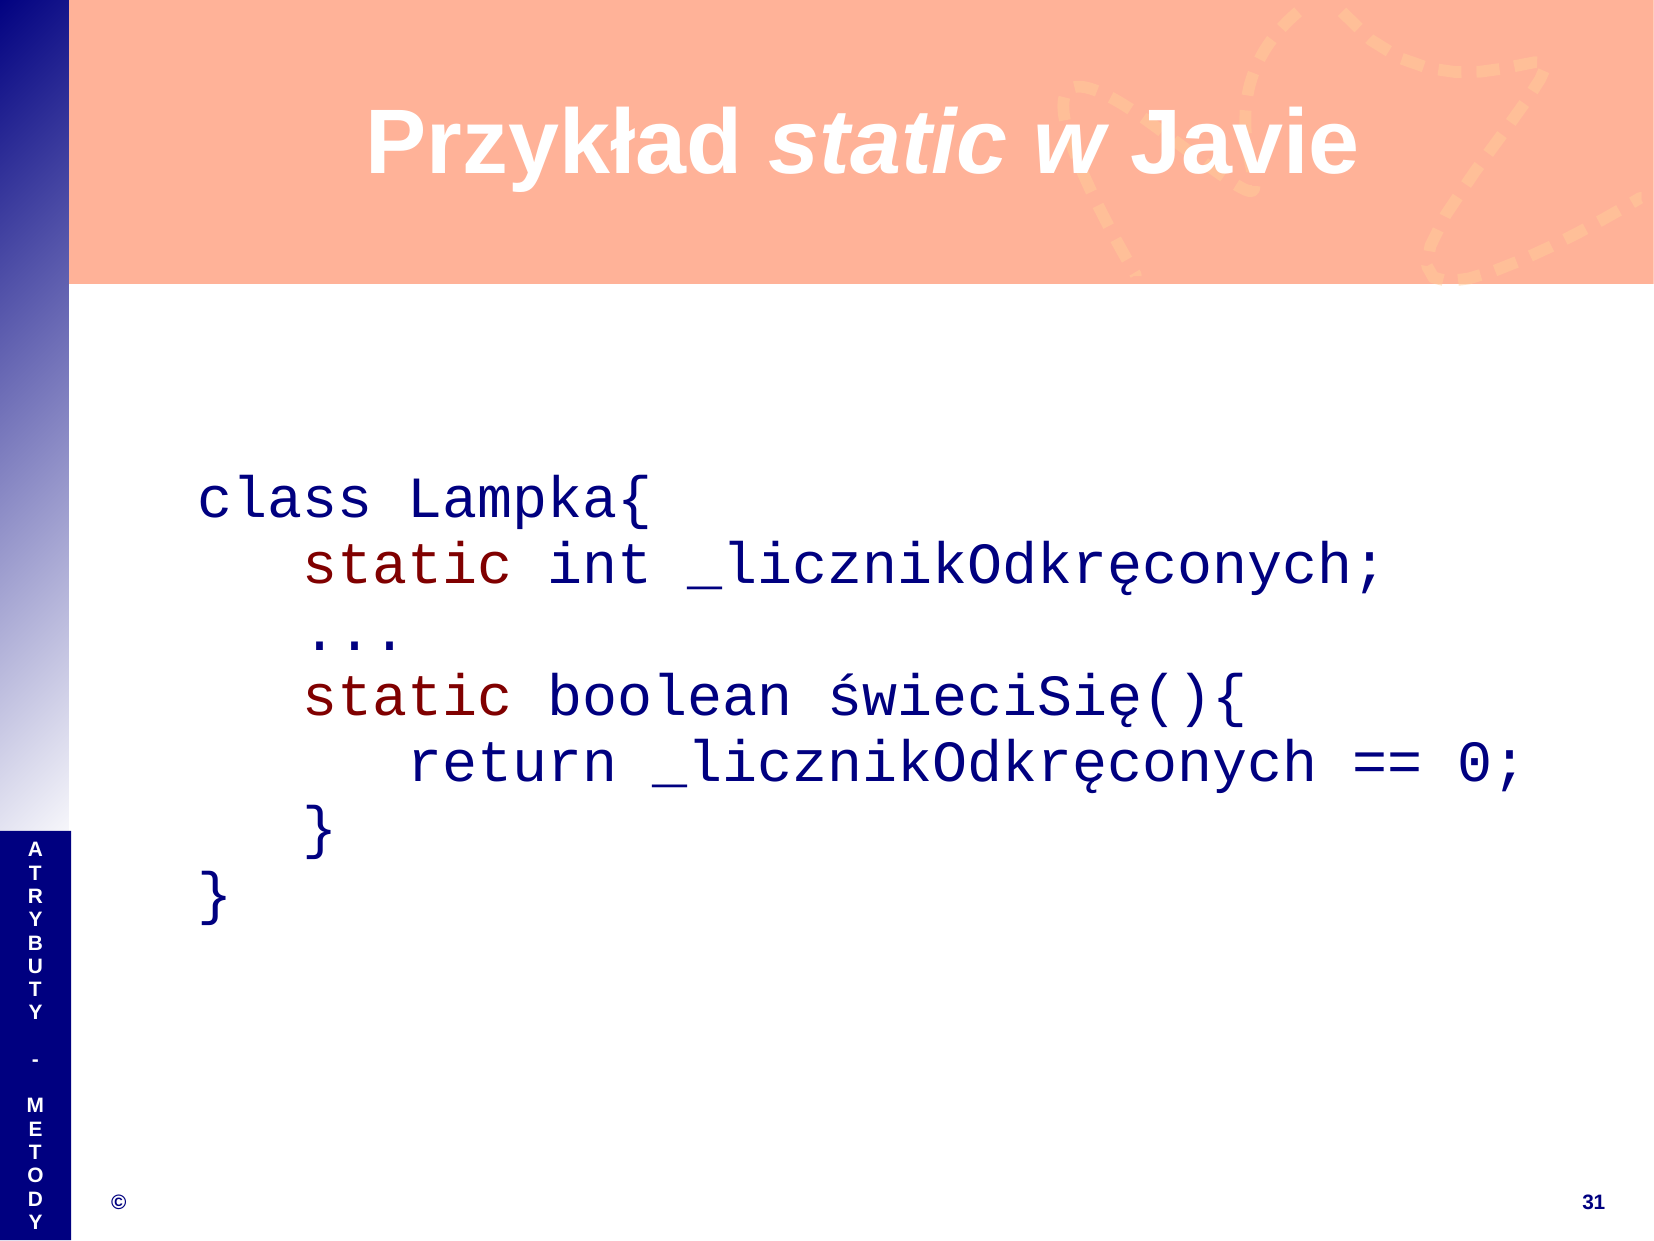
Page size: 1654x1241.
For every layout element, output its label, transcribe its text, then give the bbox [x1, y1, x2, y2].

title Przykład static w Javie [72, 37, 1654, 246]
text_box A T R Y B U T Y - M E T O D Y [0, 830, 71, 1241]
list class Lampka{ static int _licznikOdkręconych; ... static boolean świeciSię(){ return _licznikOdkręconych == 0; } } [103, 469, 1623, 940]
